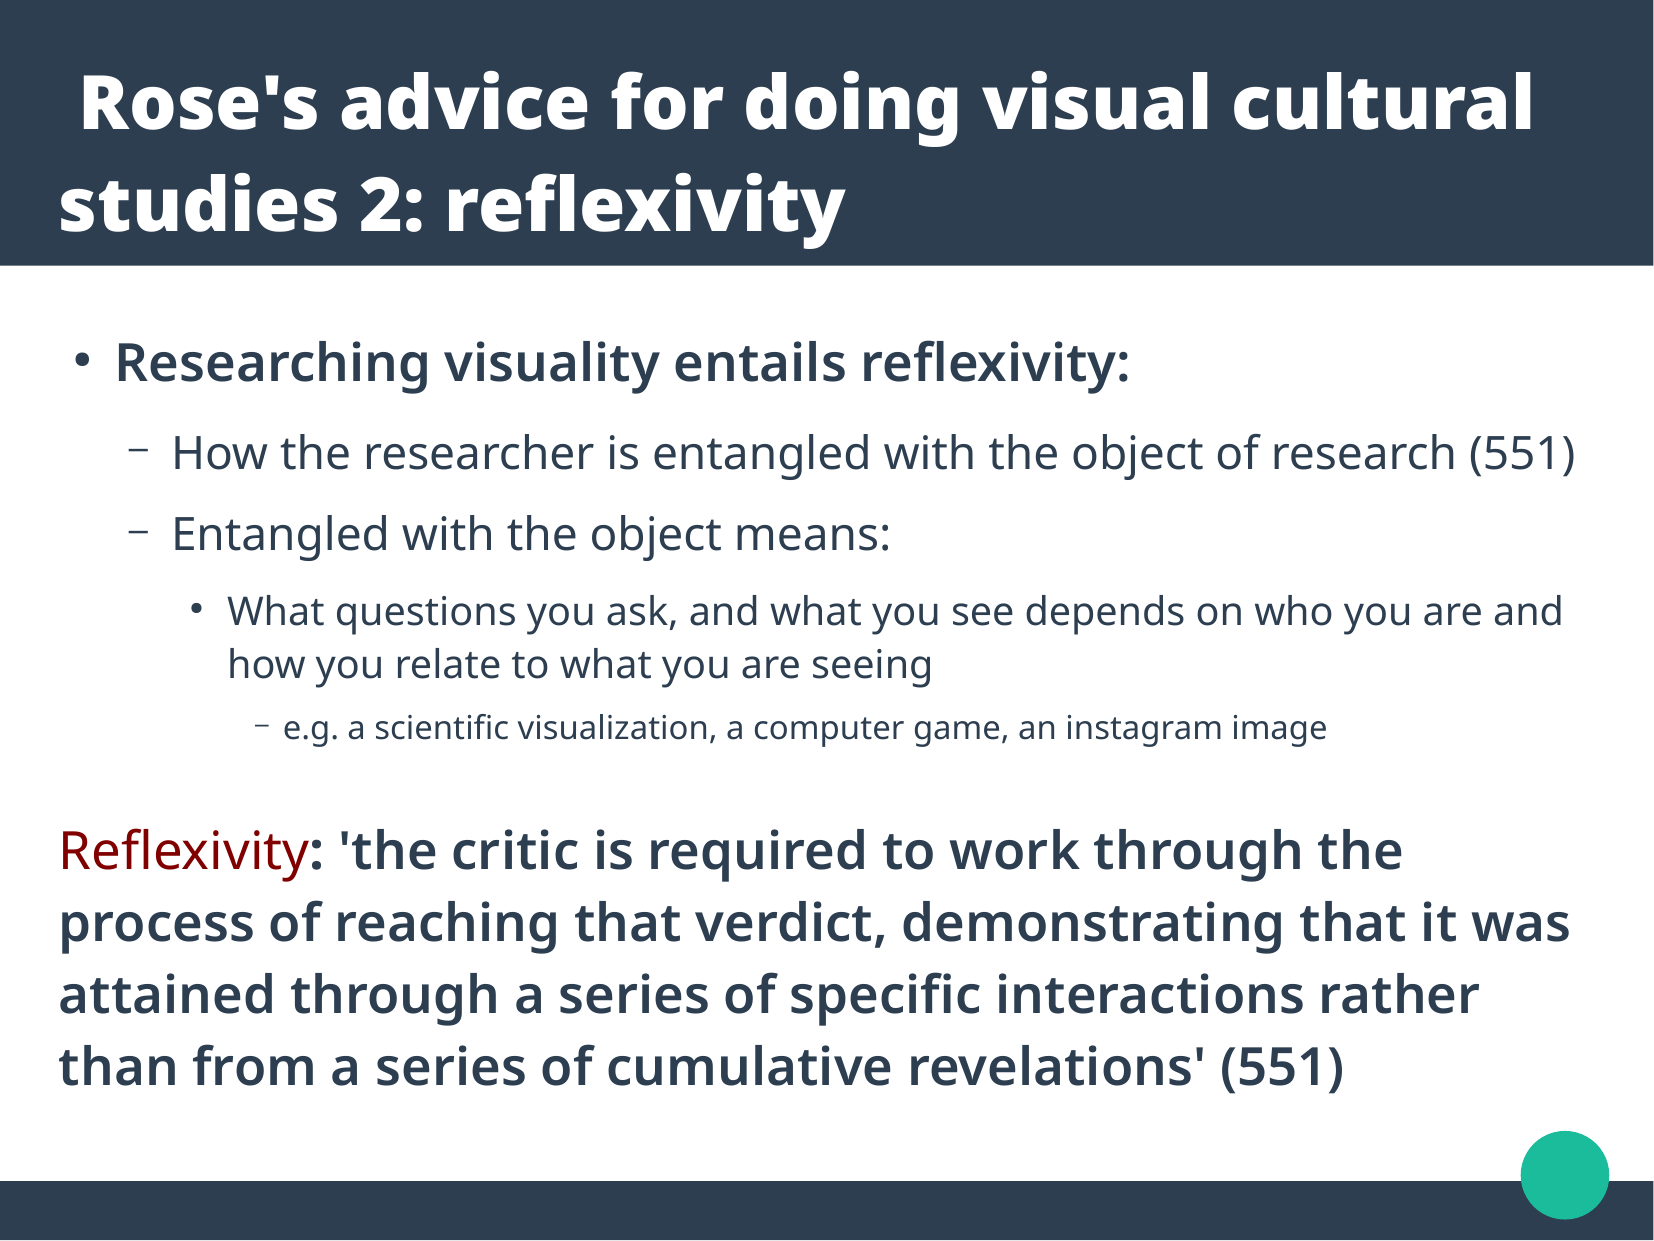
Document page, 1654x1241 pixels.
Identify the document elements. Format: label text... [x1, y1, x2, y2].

title Rose's advice for doing visual cultural studies 2: reflexivity [59, 49, 1595, 207]
list Researching visuality entails reflexivity: How the researcher is entangled with the object of research (551) Entangled with the object means: What questions you ask, and what you see depends on who you are and how you relate to what you are seeing e.g. a scientific visualization, a computer game, an instagram image Reflexivity: 'the critic is required to work through the process of reaching that verdict, demonstrating that it was attained through a series of specific interactions rather than from a series of cumulative revelations' (551) [59, 324, 1595, 1152]
